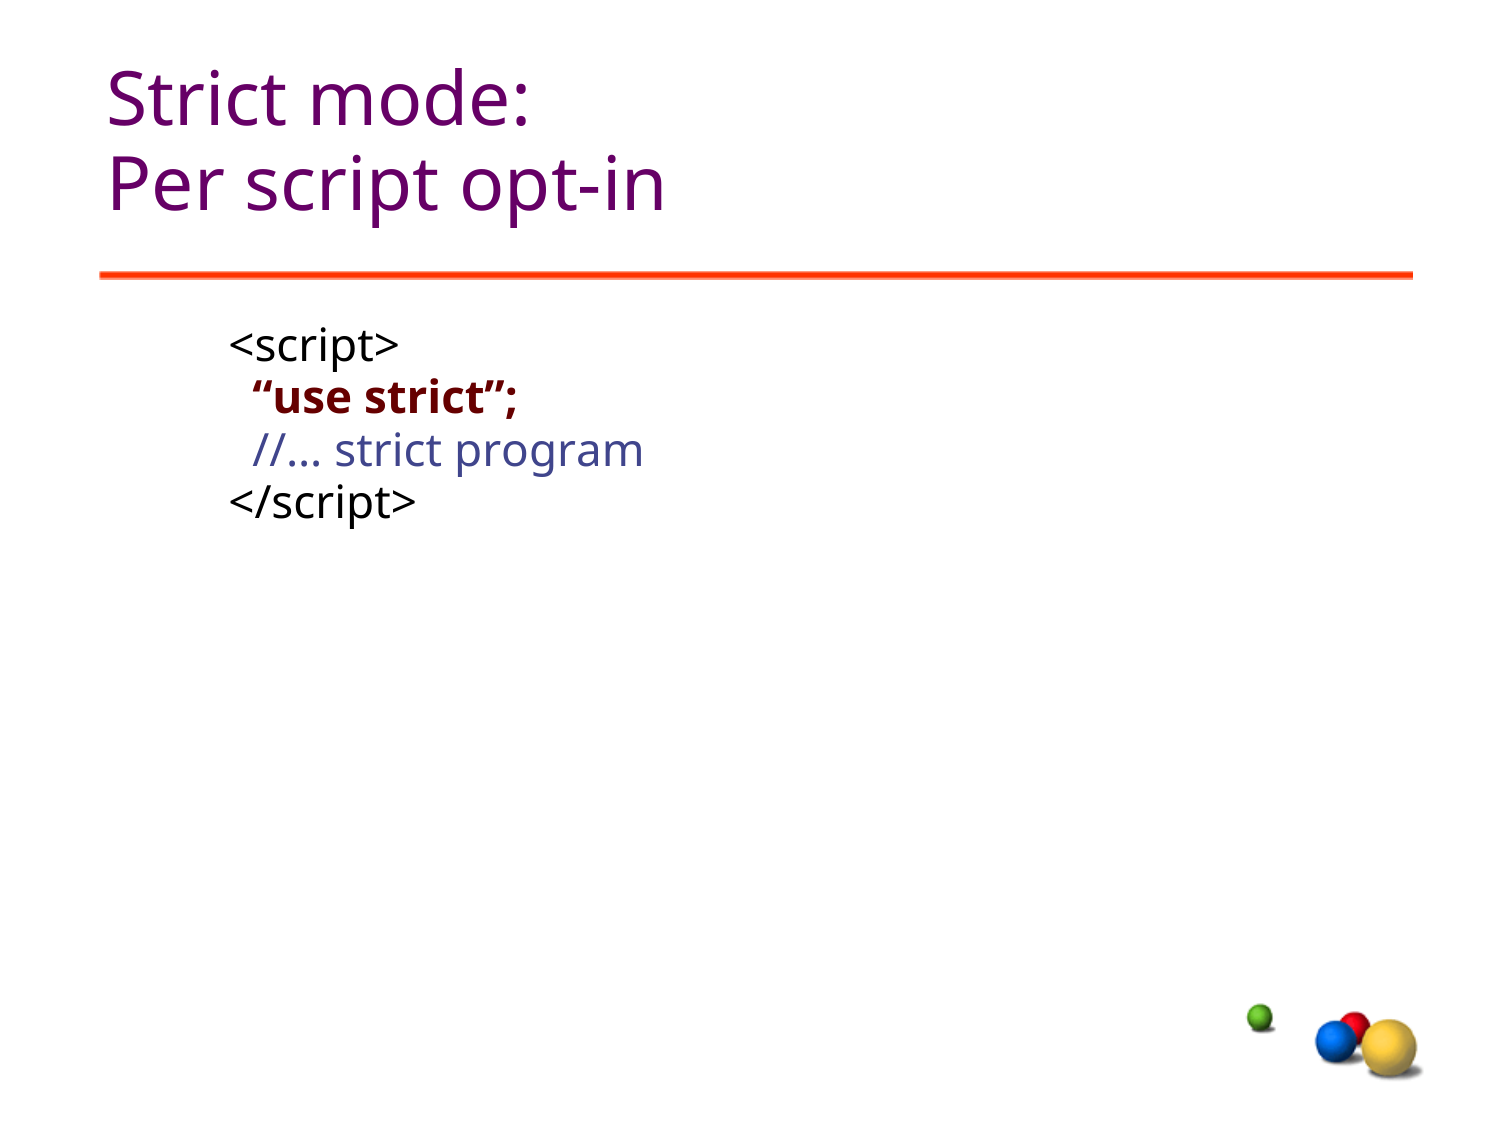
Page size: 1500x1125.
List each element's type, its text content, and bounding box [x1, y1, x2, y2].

picture [1224, 999, 1449, 1083]
title Strict mode: Per script opt-in [106, 57, 1369, 231]
picture [99, 271, 1413, 280]
subtitle <script> “use strict”; //… strict program </script> [144, 320, 1407, 981]
